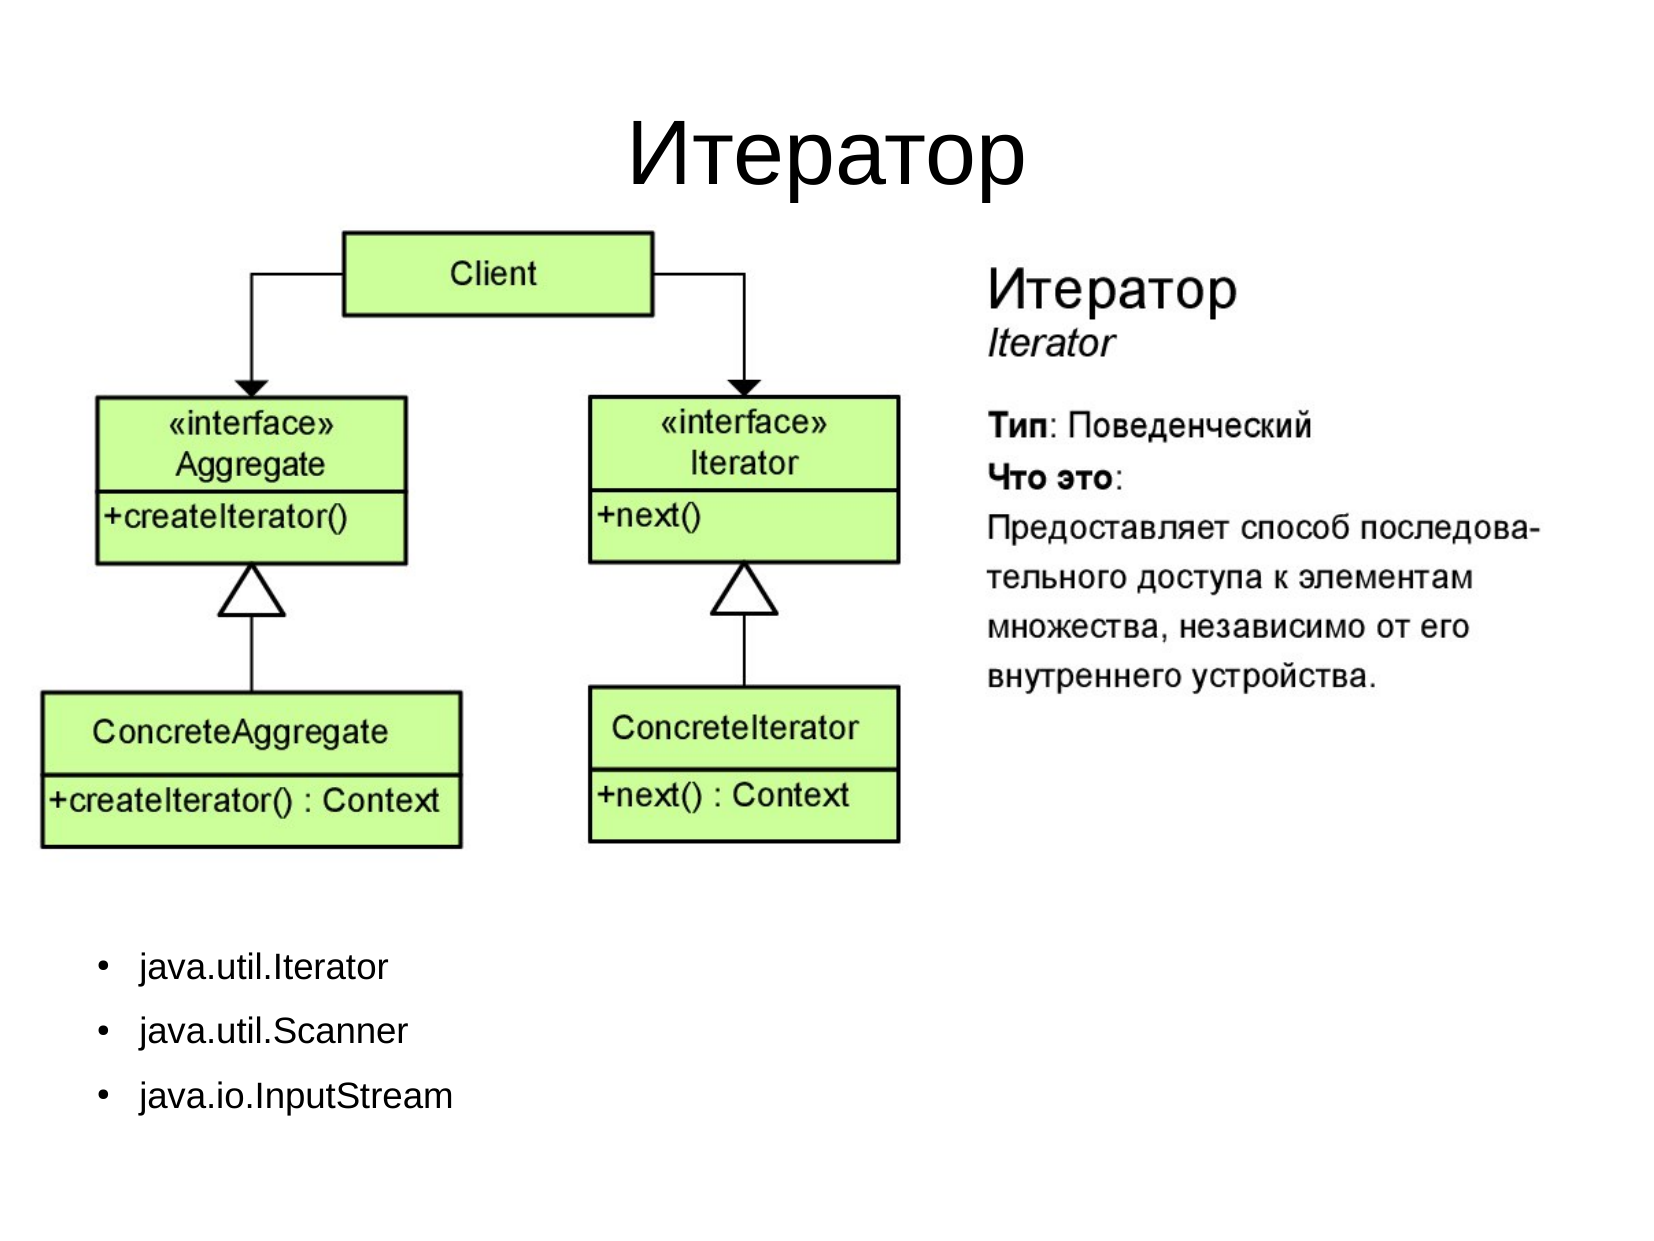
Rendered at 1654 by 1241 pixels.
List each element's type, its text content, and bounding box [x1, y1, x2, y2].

list java.util.Iterator java.util.Scanner java.io.InputStream [82, 946, 1571, 1116]
picture [0, 203, 1653, 904]
title Итератор [82, 49, 1571, 203]
